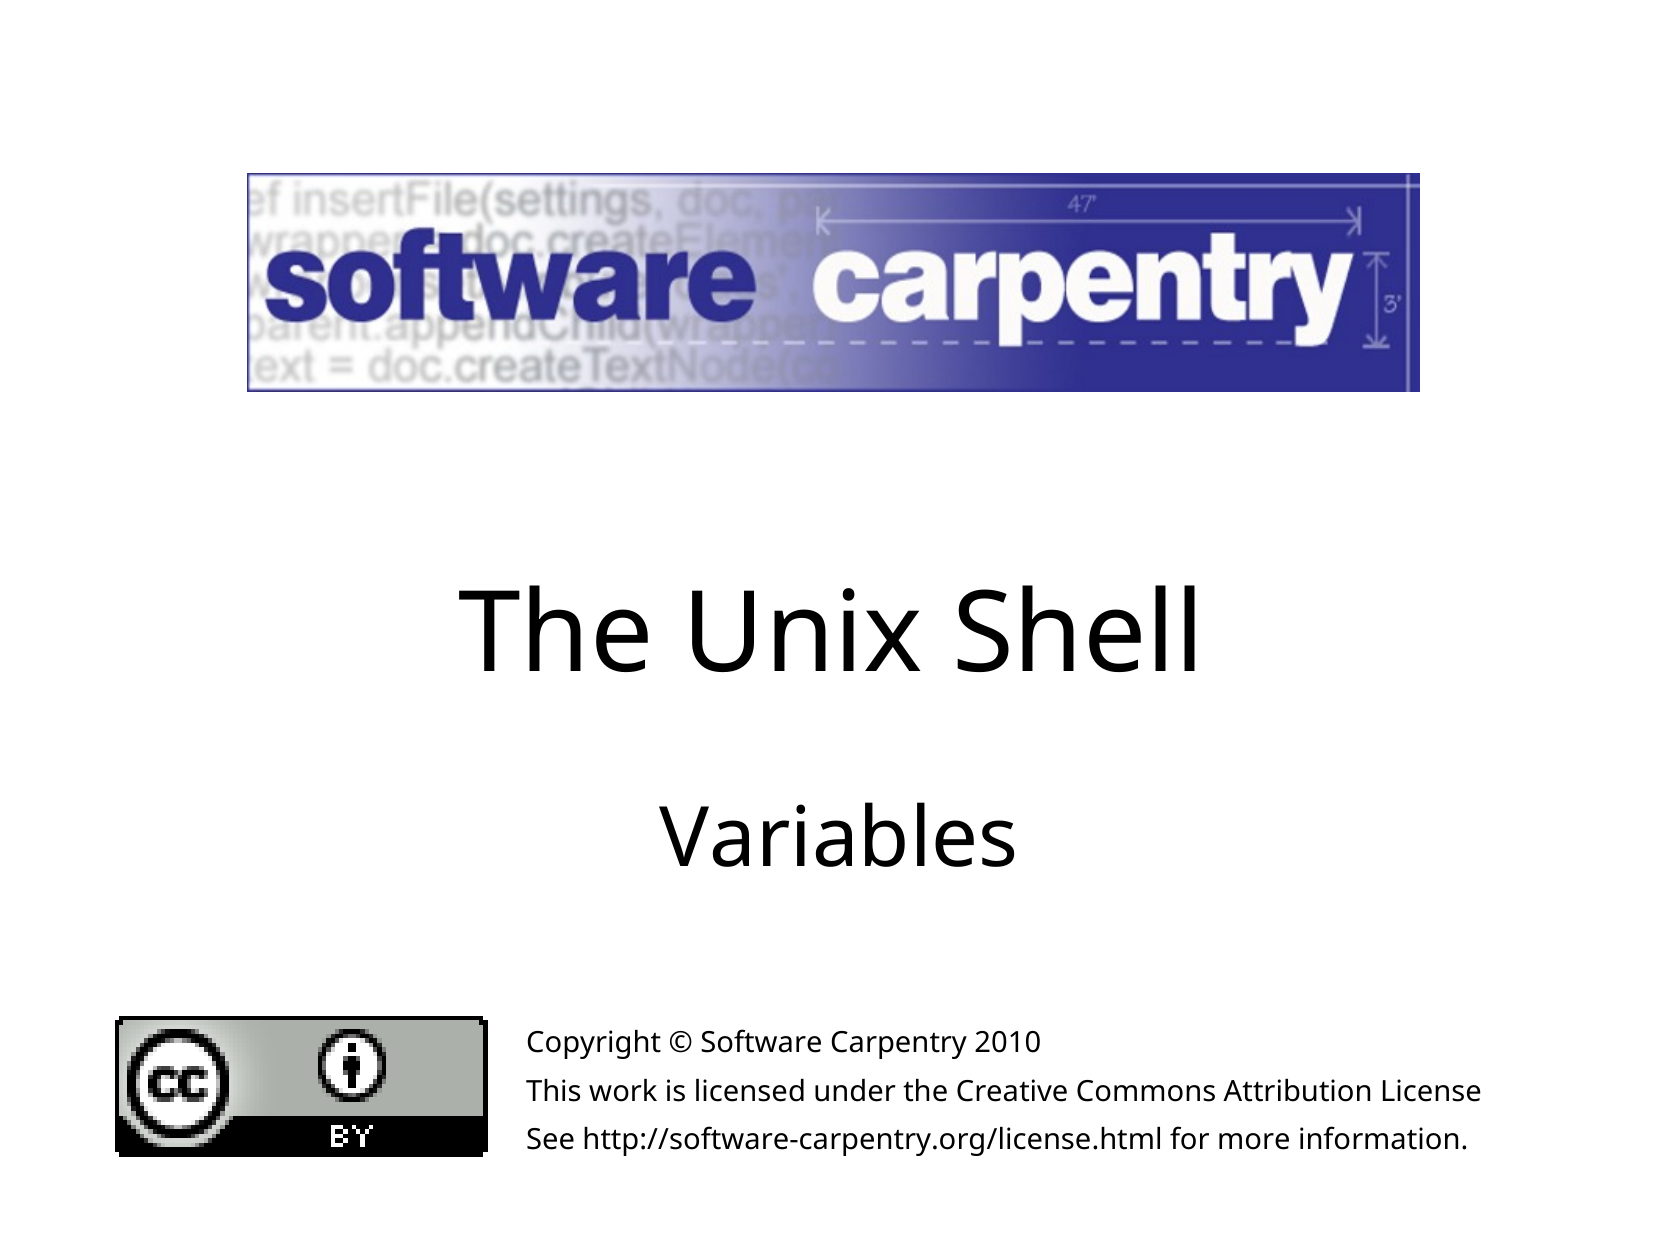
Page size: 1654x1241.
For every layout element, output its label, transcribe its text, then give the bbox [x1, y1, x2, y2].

picture [247, 173, 1420, 392]
text_box Variables [188, 773, 1490, 883]
text_box Copyright © Software Carpentry 2010 This work is licensed under the Creative Commons Attribution License See http://software-carpentry.org/license.html for more information. [511, 1014, 1574, 1164]
text_box The Unix Shell [245, 549, 1418, 697]
picture [115, 1016, 488, 1158]
